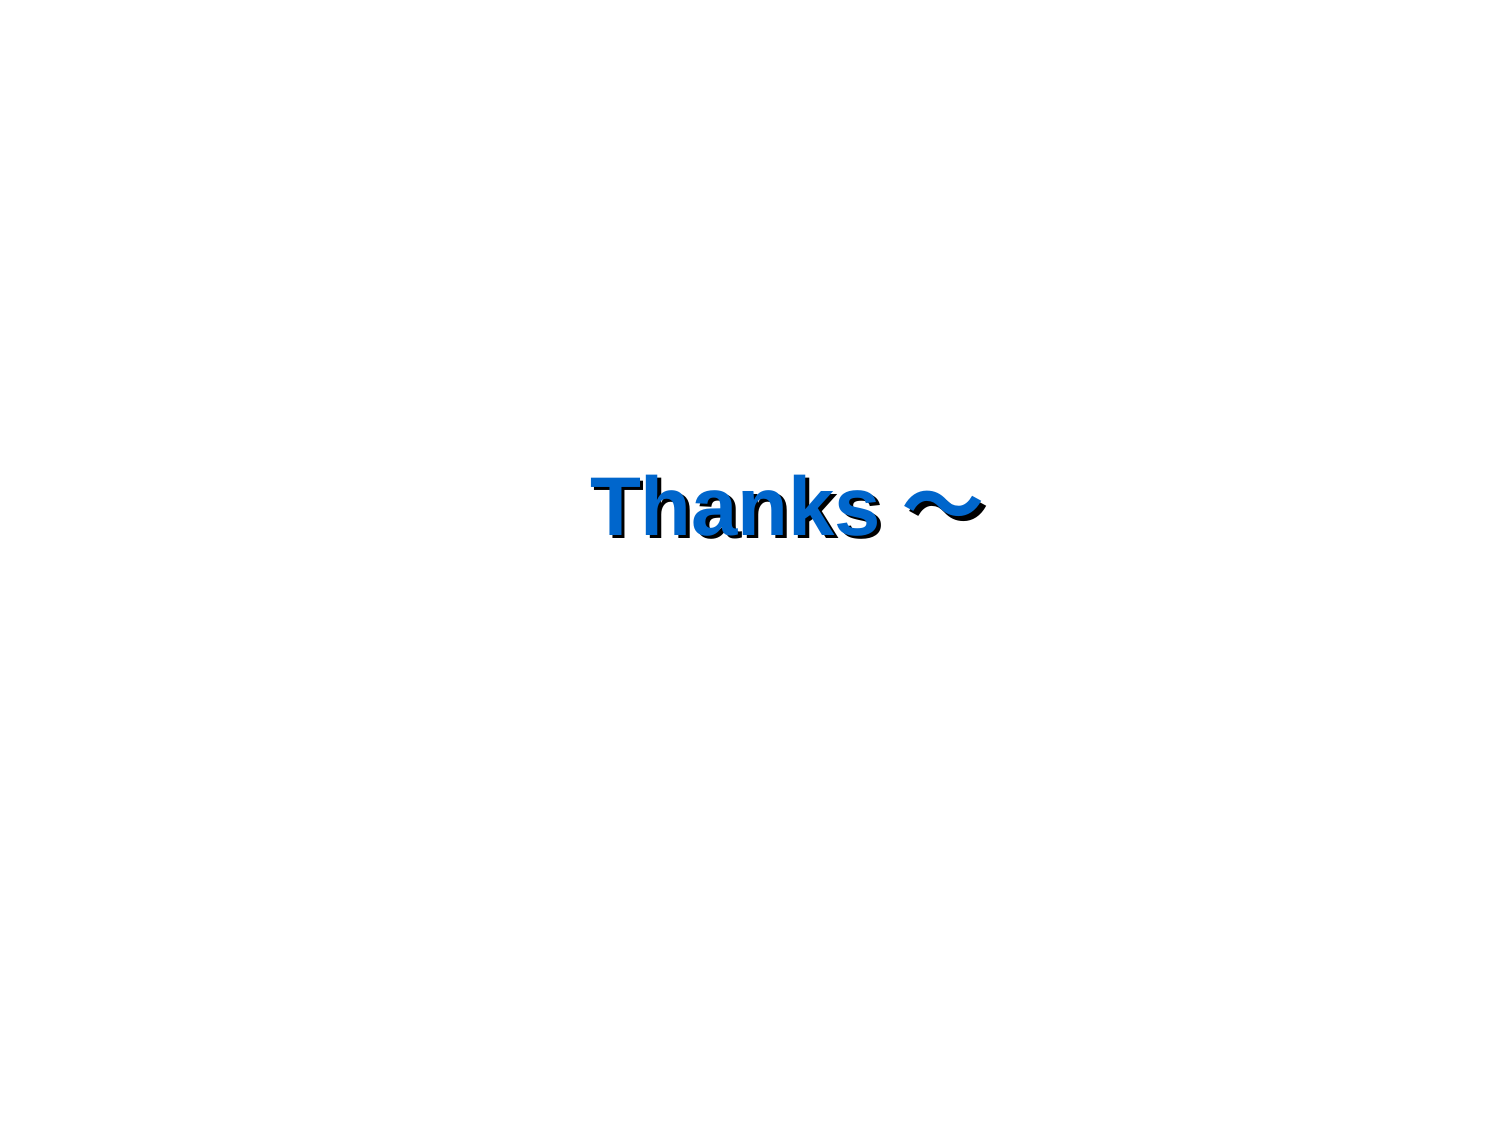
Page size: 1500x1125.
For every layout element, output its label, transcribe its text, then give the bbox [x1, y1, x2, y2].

text_box Thanks～ [575, 444, 1000, 560]
